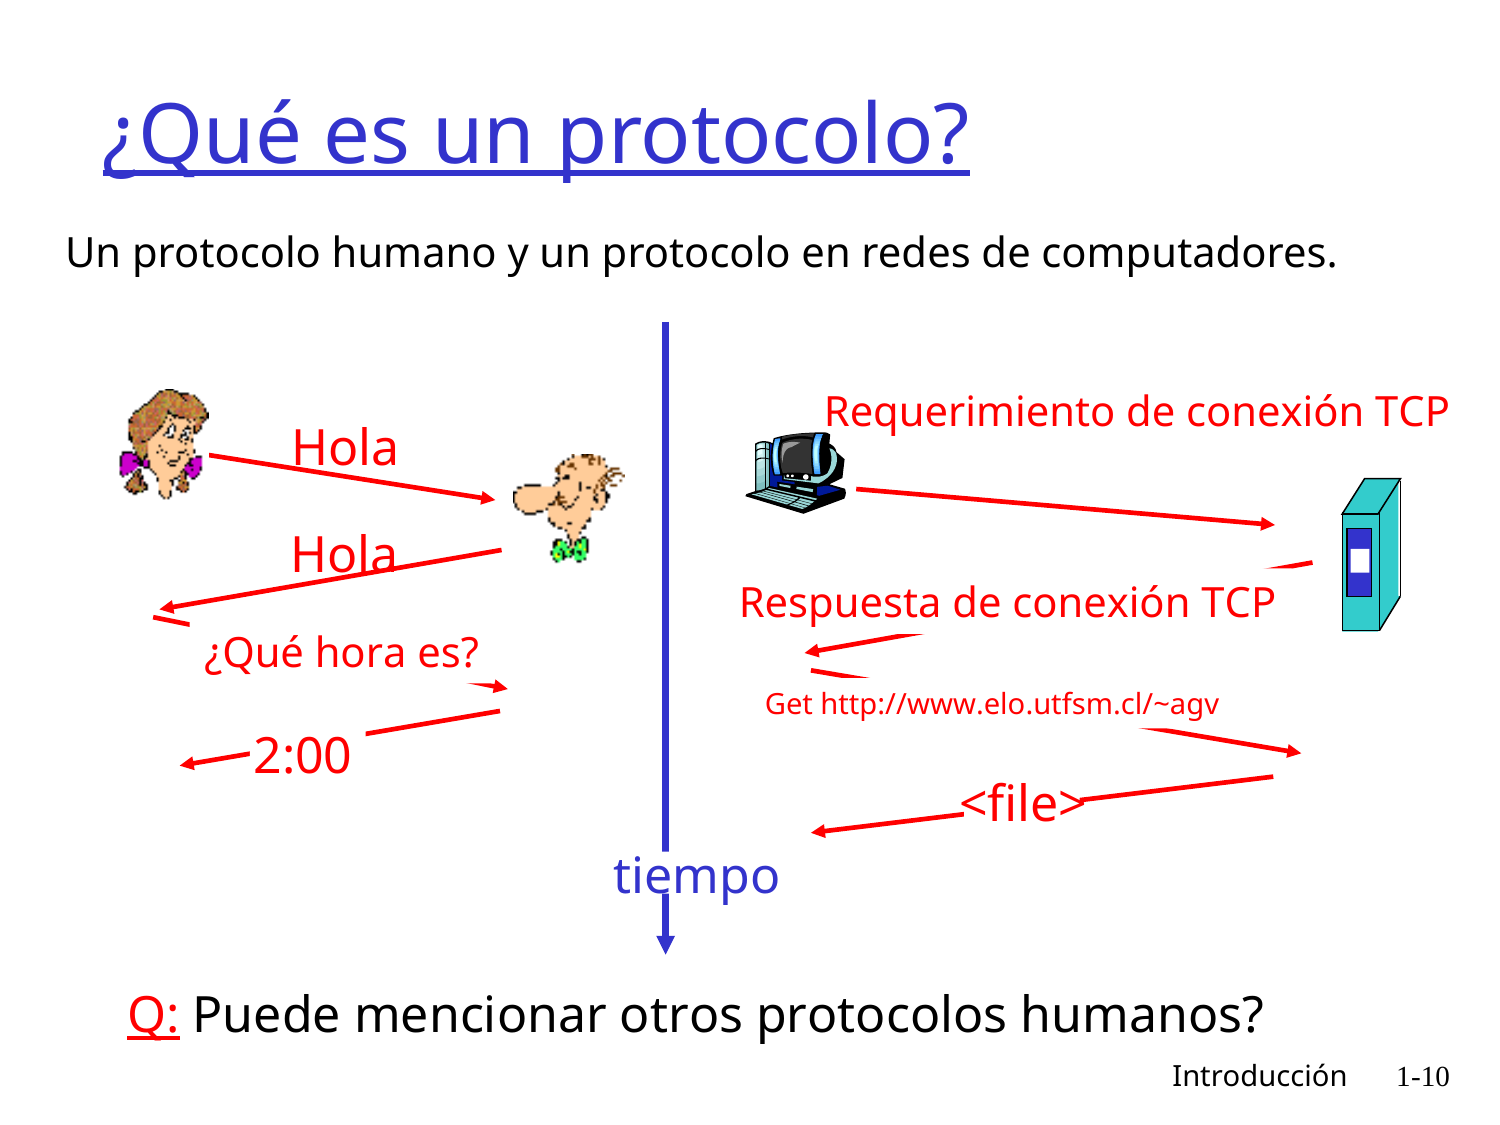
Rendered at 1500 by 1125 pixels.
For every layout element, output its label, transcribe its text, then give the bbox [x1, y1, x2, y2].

list Un protocolo humano y un protocolo en redes de computadores. [50, 215, 1463, 339]
text_box 2:00 [238, 715, 368, 791]
picture [513, 454, 625, 568]
text_box [715, 567, 952, 615]
text_box tiempo [598, 835, 796, 912]
text_box Hola [276, 407, 415, 483]
text_box [1342, 478, 1401, 632]
text_box Hola [275, 515, 414, 591]
text_box Requerimiento de conexión TCP [808, 376, 1466, 443]
text_box <file> [944, 763, 1103, 840]
picture [745, 431, 848, 514]
text_box Get http://www.elo.utfsm.cl/~agv [749, 678, 1373, 729]
text_box ¿Qué hora es? [189, 617, 494, 684]
text_box 1-<number> [1362, 1050, 1466, 1125]
text_box Q: Puede mencionar otros protocolos humanos? [112, 975, 1397, 1063]
title ¿Qué es un protocolo? [87, 37, 1363, 215]
picture [116, 389, 209, 504]
text_box Introducción [887, 1063, 1362, 1125]
text_box Respuesta de conexión TCP [724, 568, 1292, 634]
